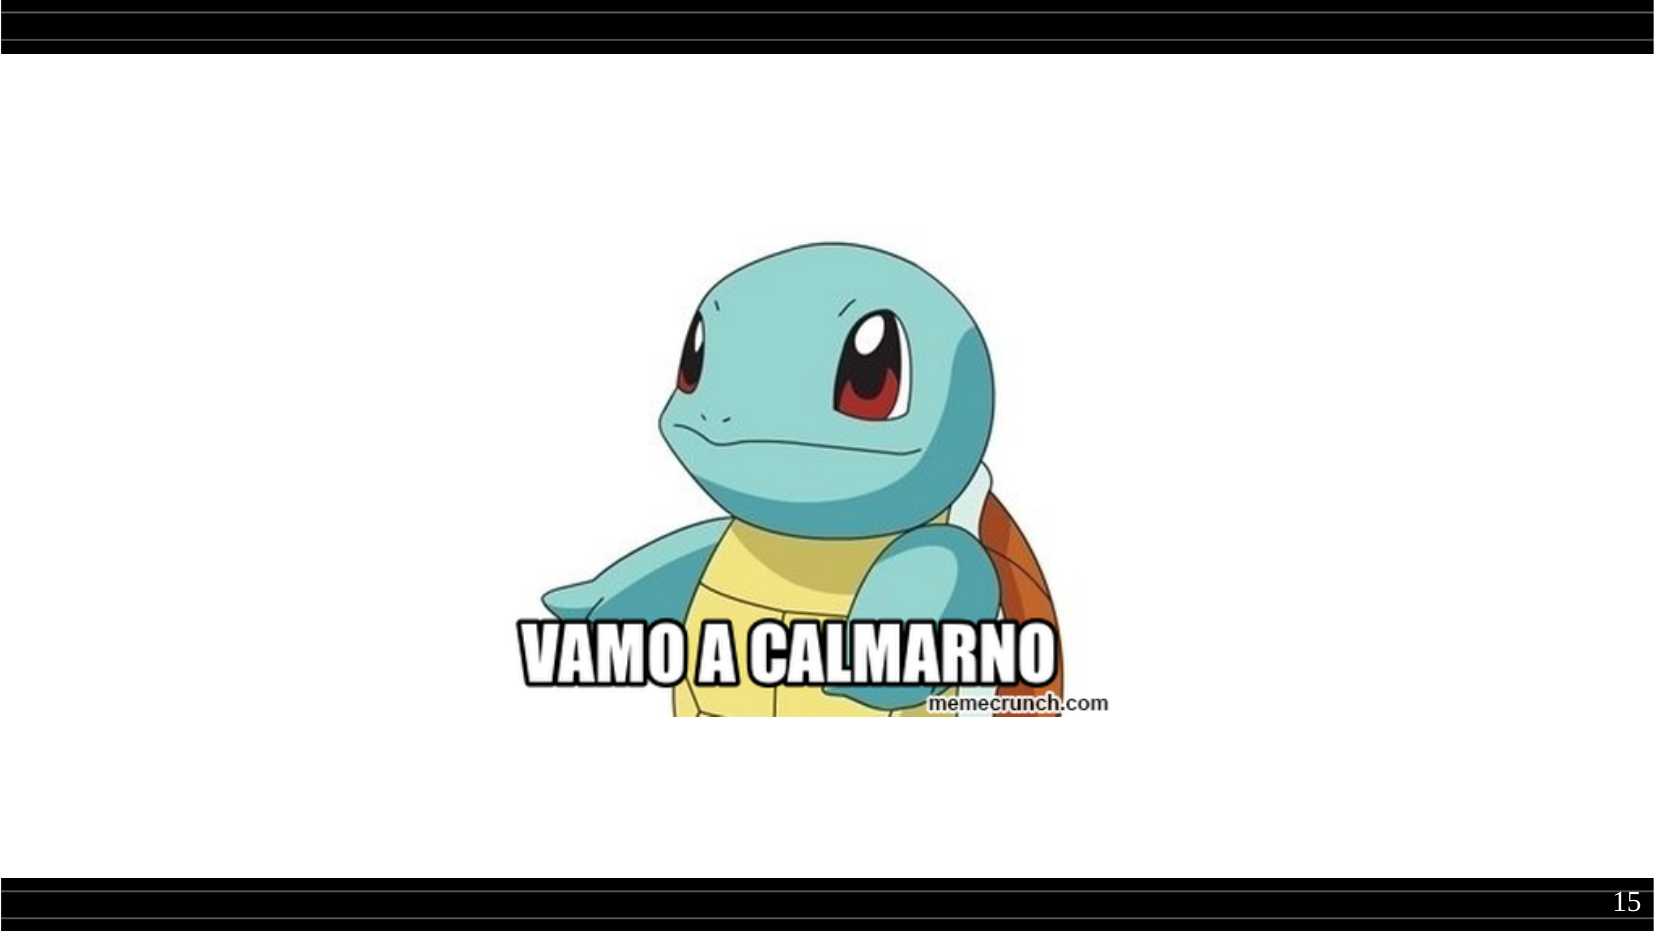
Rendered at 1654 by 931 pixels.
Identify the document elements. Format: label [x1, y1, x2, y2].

picture [1, 878, 1654, 931]
picture [464, 230, 1112, 717]
picture [1, 0, 1654, 54]
